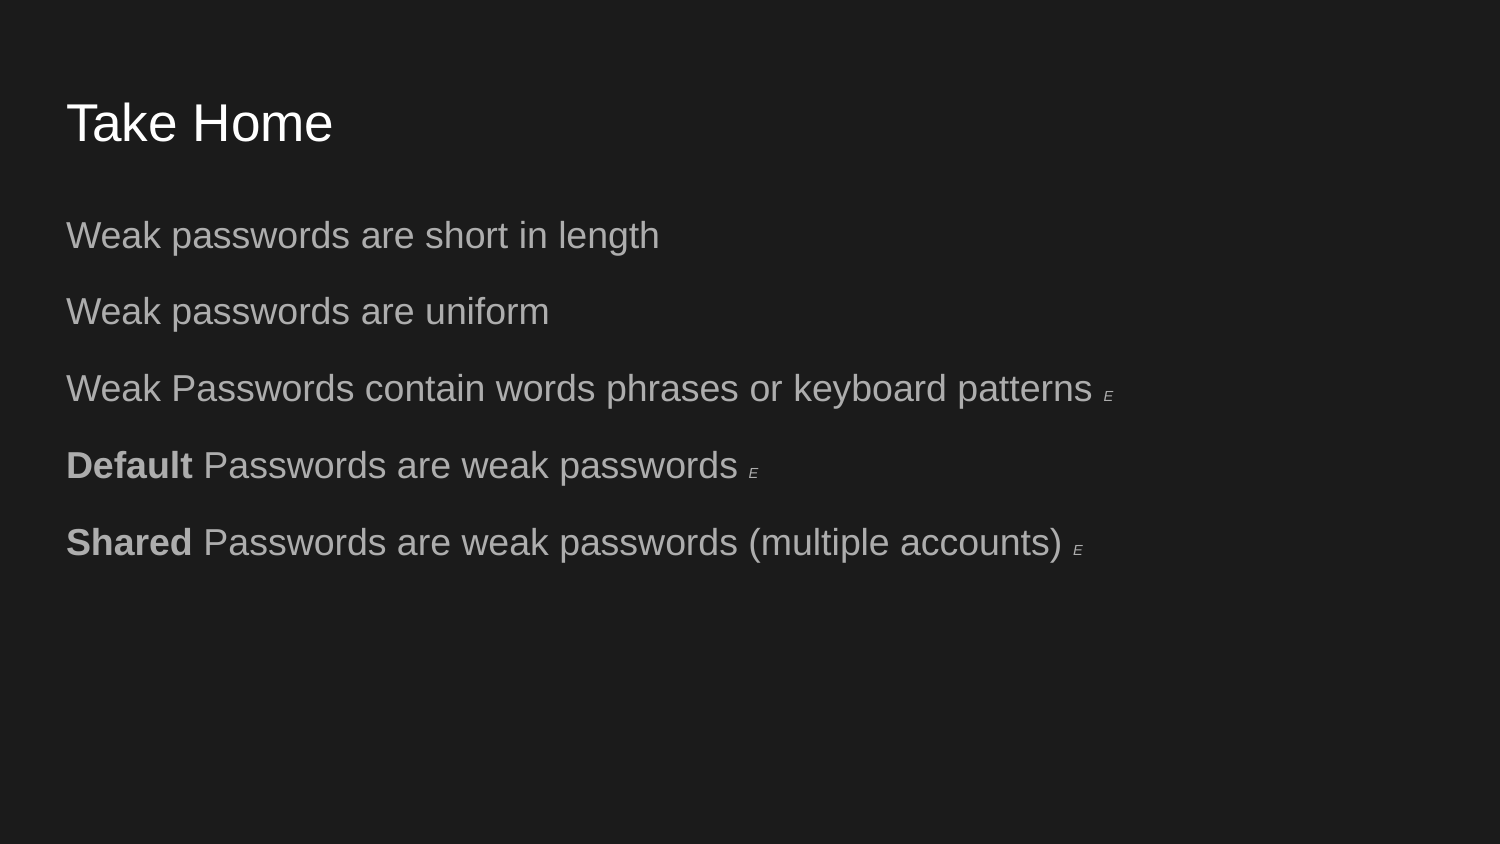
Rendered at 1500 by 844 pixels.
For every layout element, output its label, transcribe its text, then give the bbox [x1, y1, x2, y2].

list Weak passwords are short in length Weak passwords are uniform Weak Passwords contain words phrases or keyboard patterns E Default Passwords are weak passwords E Shared Passwords are weak passwords (multiple accounts) E [51, 189, 1449, 750]
title Take Home [51, 72, 1449, 167]
